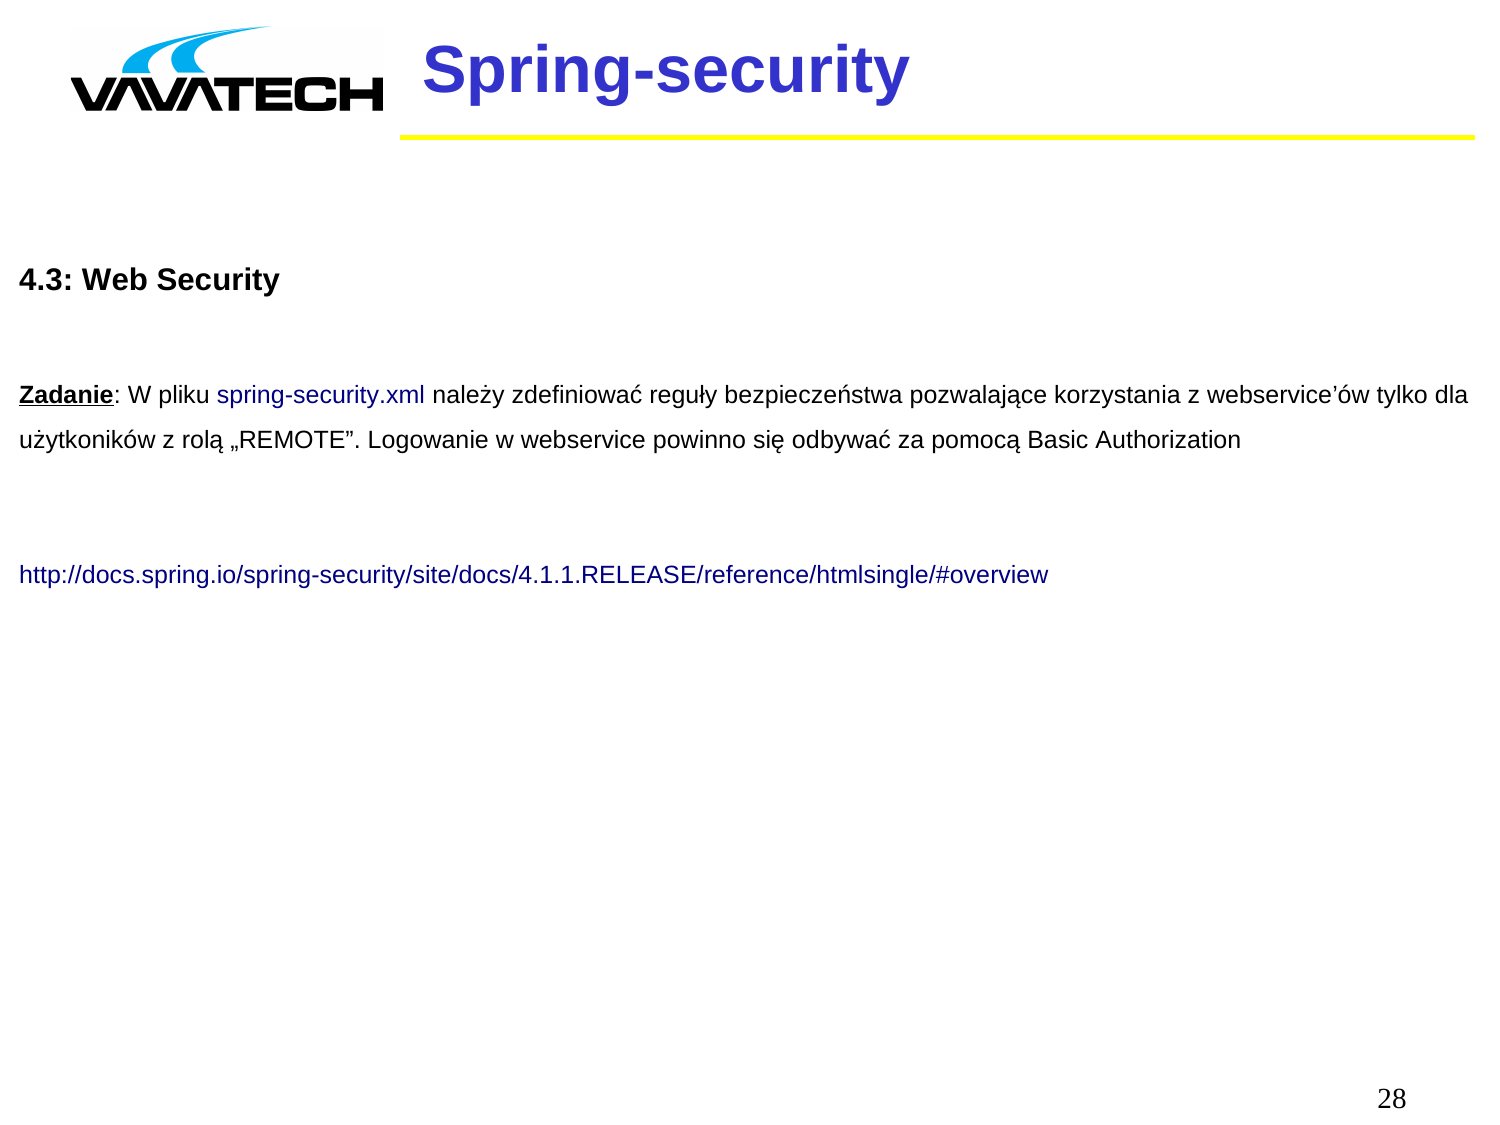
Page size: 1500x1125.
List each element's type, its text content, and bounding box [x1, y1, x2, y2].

text_box 4.3: Web Security Zadanie: W pliku spring-security.xml należy zdefiniować reguły bezpieczeństwa pozwalające korzystania z webservice’ów tylko dla użytkoników z rolą „REMOTE”. Logowanie w webservice powinno się odbywać za pomocą Basic Authorization http://docs.spring.io/spring-security/site/docs/4.1.1.RELEASE/reference/htmlsingle/#overview [4, 251, 1500, 985]
picture [70, 26, 383, 111]
title Spring-security [407, 0, 1479, 157]
